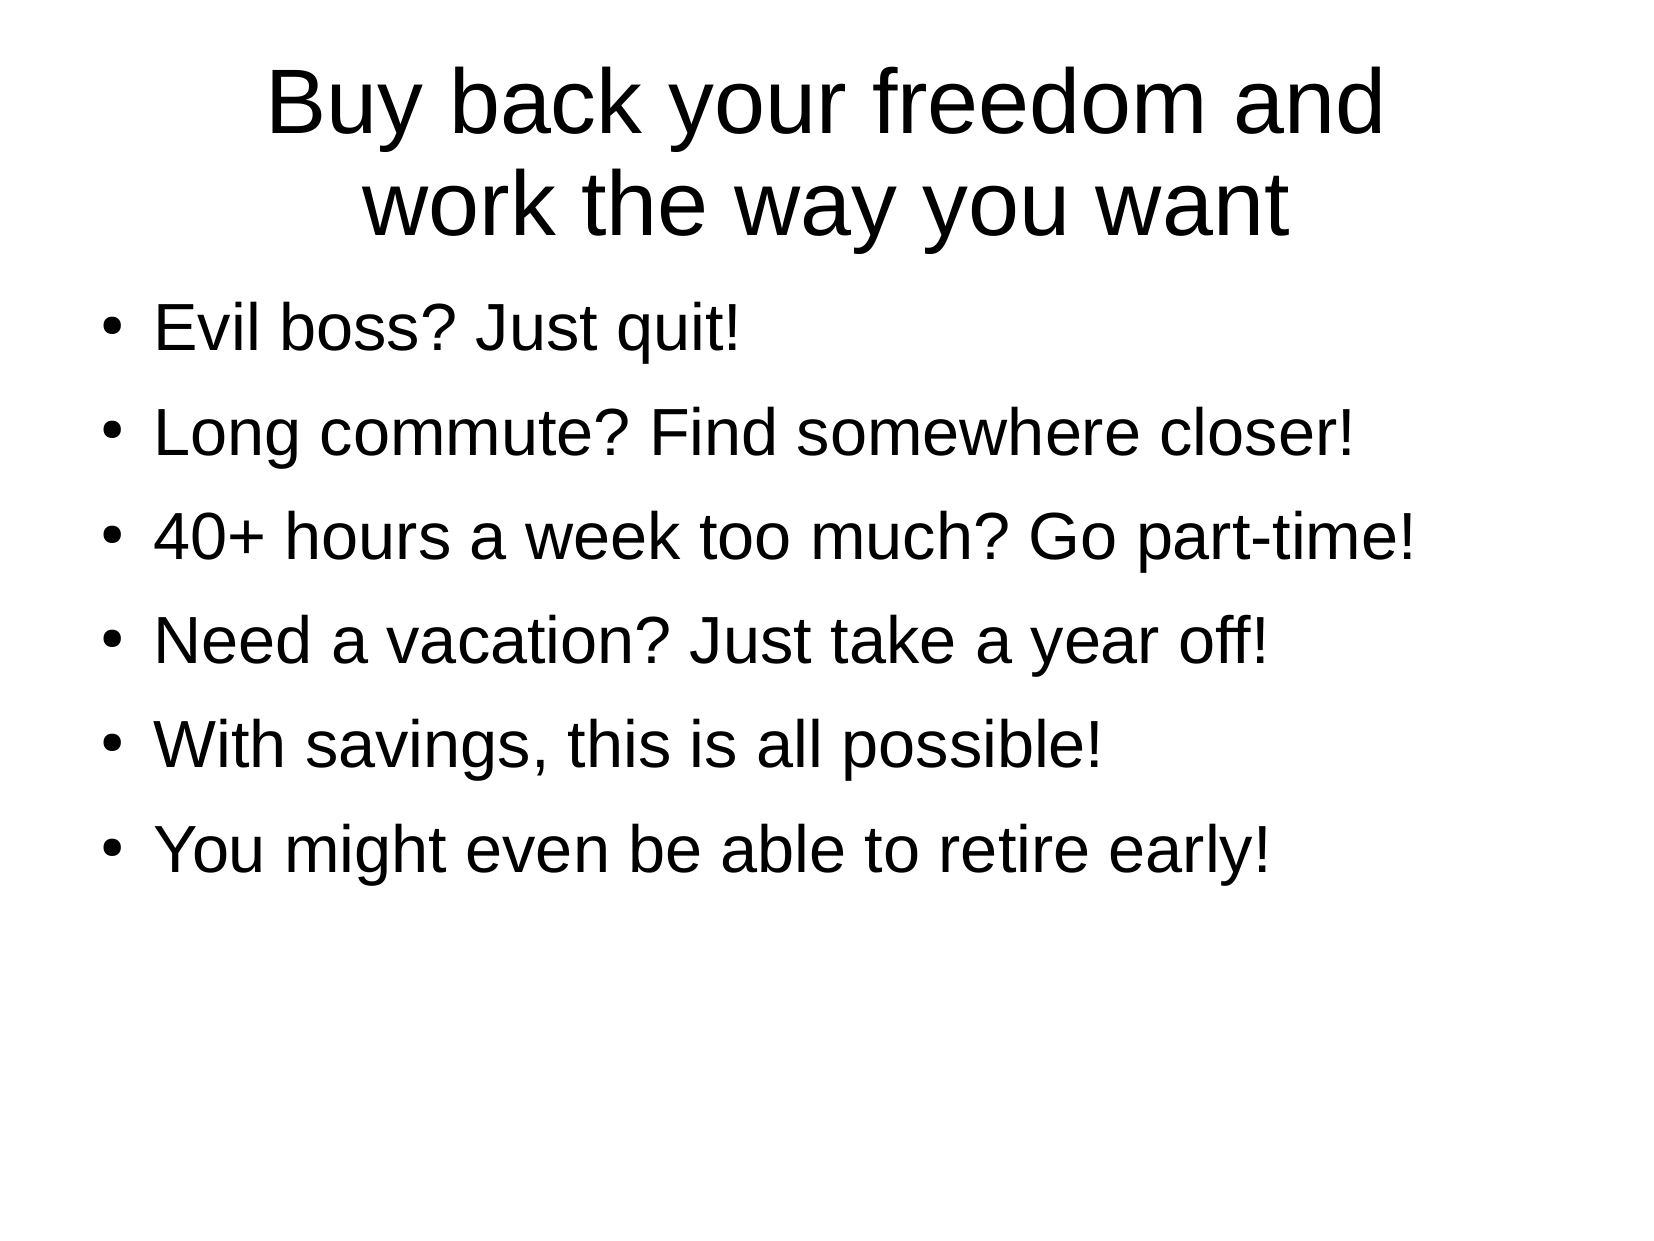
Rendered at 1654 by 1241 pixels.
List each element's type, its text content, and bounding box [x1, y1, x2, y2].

list Evil boss? Just quit! Long commute? Find somewhere closer! 40+ hours a week too much? Go part-time! Need a vacation? Just take a year off! With savings, this is all possible! You might even be able to retire early! [82, 290, 1571, 1144]
title Buy back your freedom and work the way you want [82, 49, 1571, 257]
